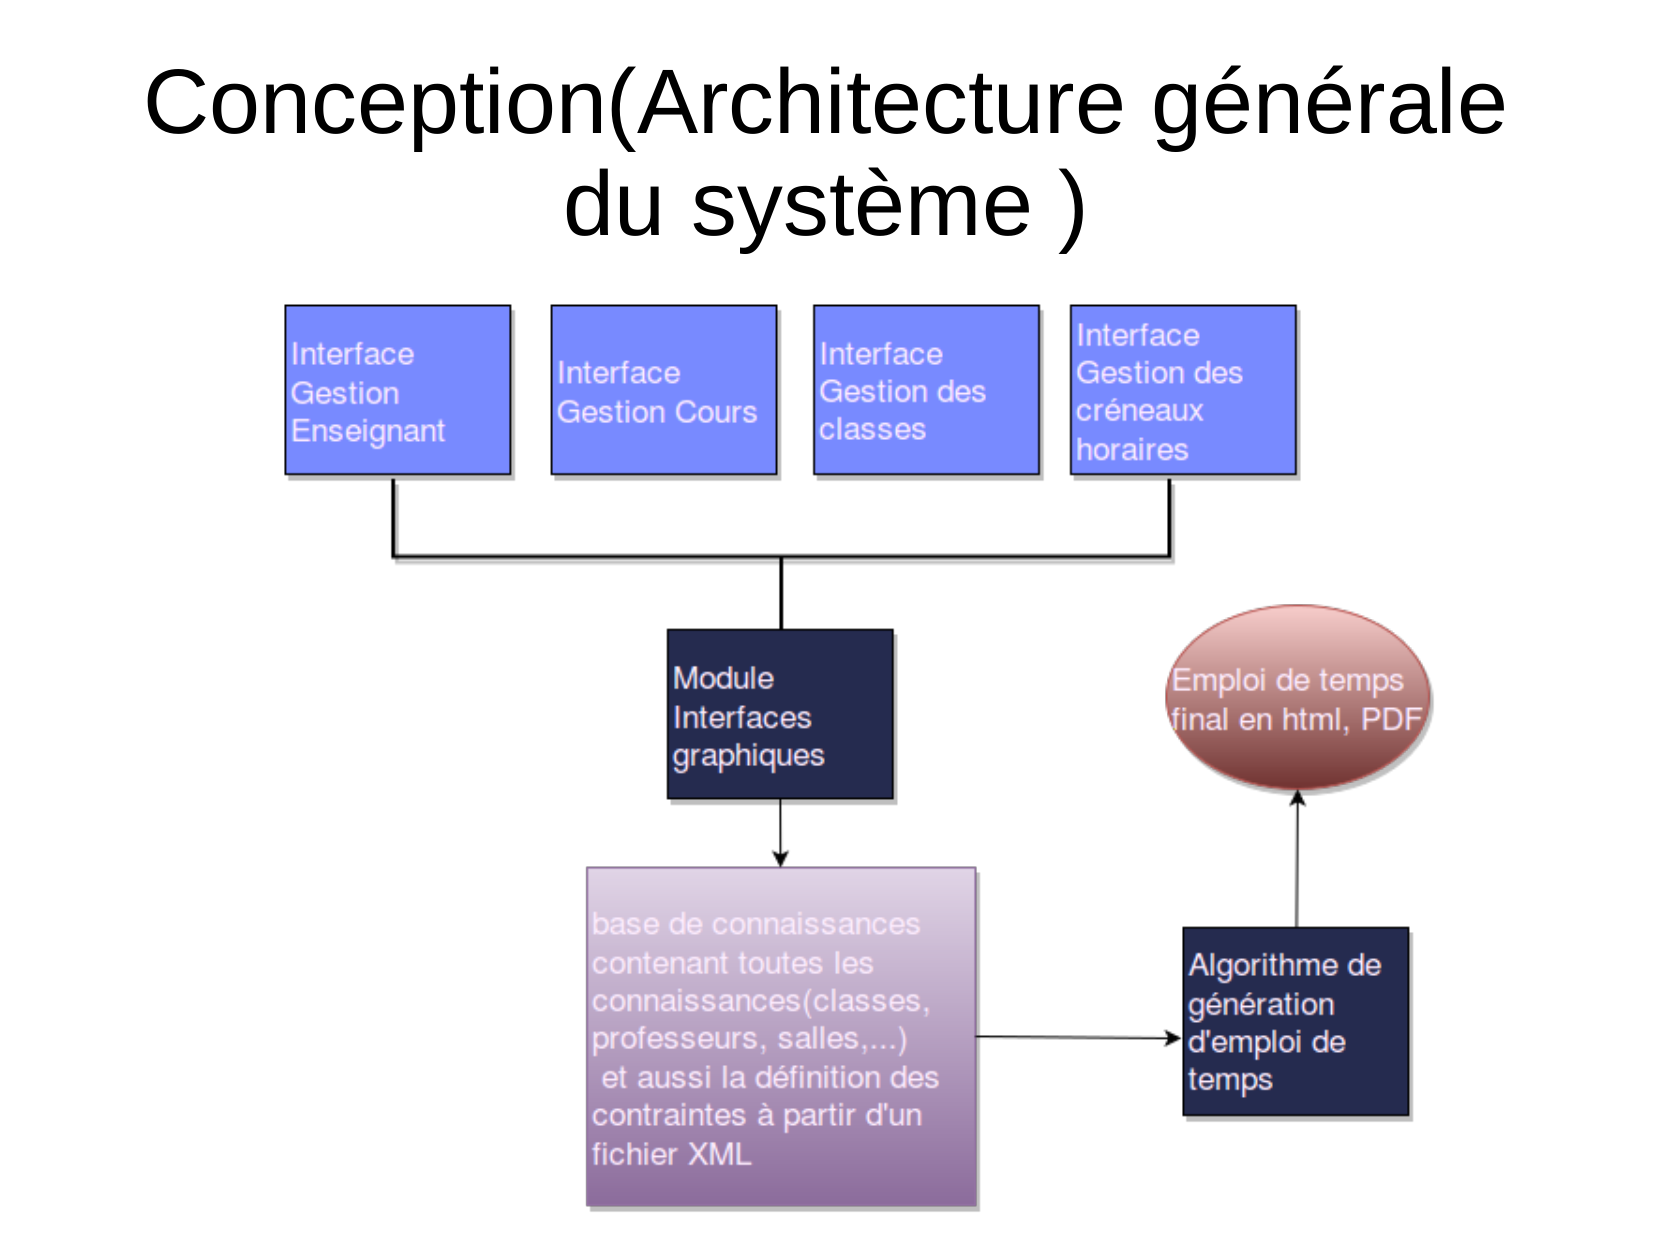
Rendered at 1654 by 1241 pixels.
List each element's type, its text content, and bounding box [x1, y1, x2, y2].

picture [283, 275, 1436, 1214]
title Conception(Architecture générale du système ) [82, 49, 1571, 257]
